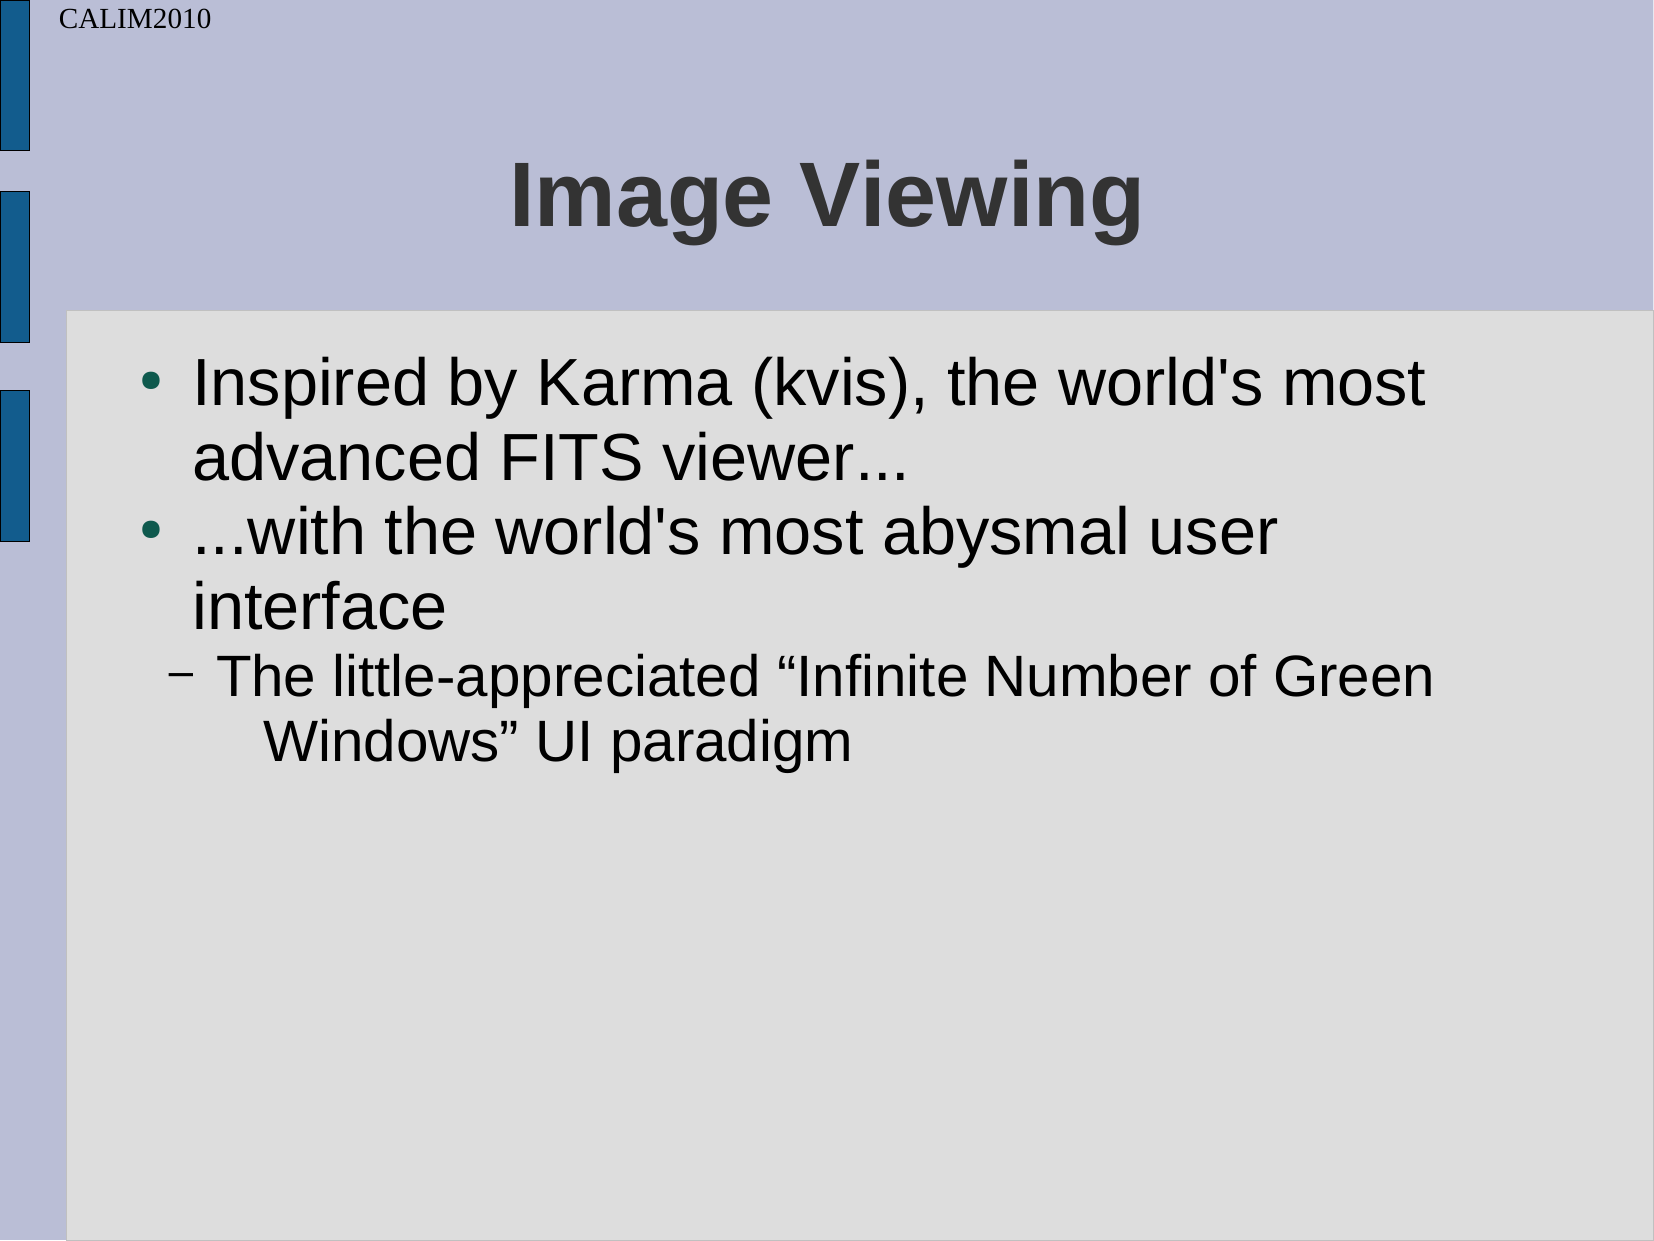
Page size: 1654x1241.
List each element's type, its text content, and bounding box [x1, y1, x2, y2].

list Inspired by Karma (kvis), the world's most advanced FITS viewer... ...with the world's most abysmal user interface The little-appreciated “Infinite Number of Green Windows” UI paradigm [121, 344, 1534, 1149]
title Image Viewing [121, 98, 1534, 291]
